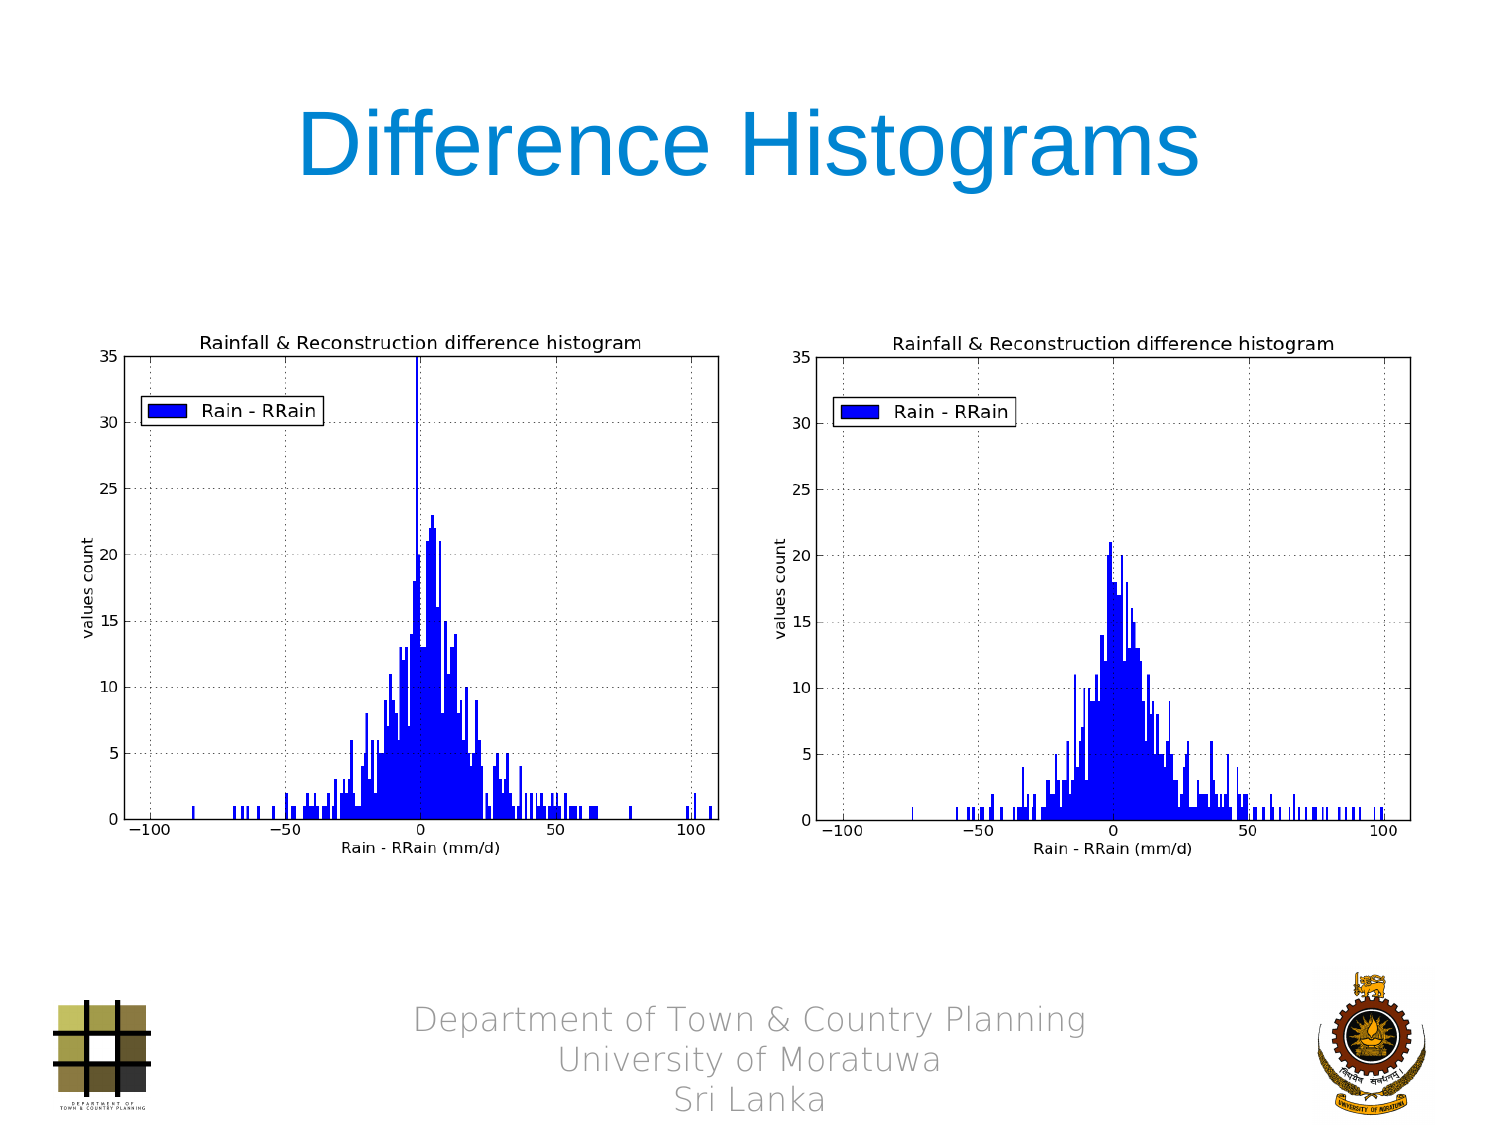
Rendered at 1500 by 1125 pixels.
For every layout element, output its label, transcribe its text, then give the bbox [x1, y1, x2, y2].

picture [75, 314, 1426, 863]
title Difference Histograms [75, 45, 1426, 233]
picture [1312, 966, 1435, 1125]
picture [53, 1000, 151, 1110]
